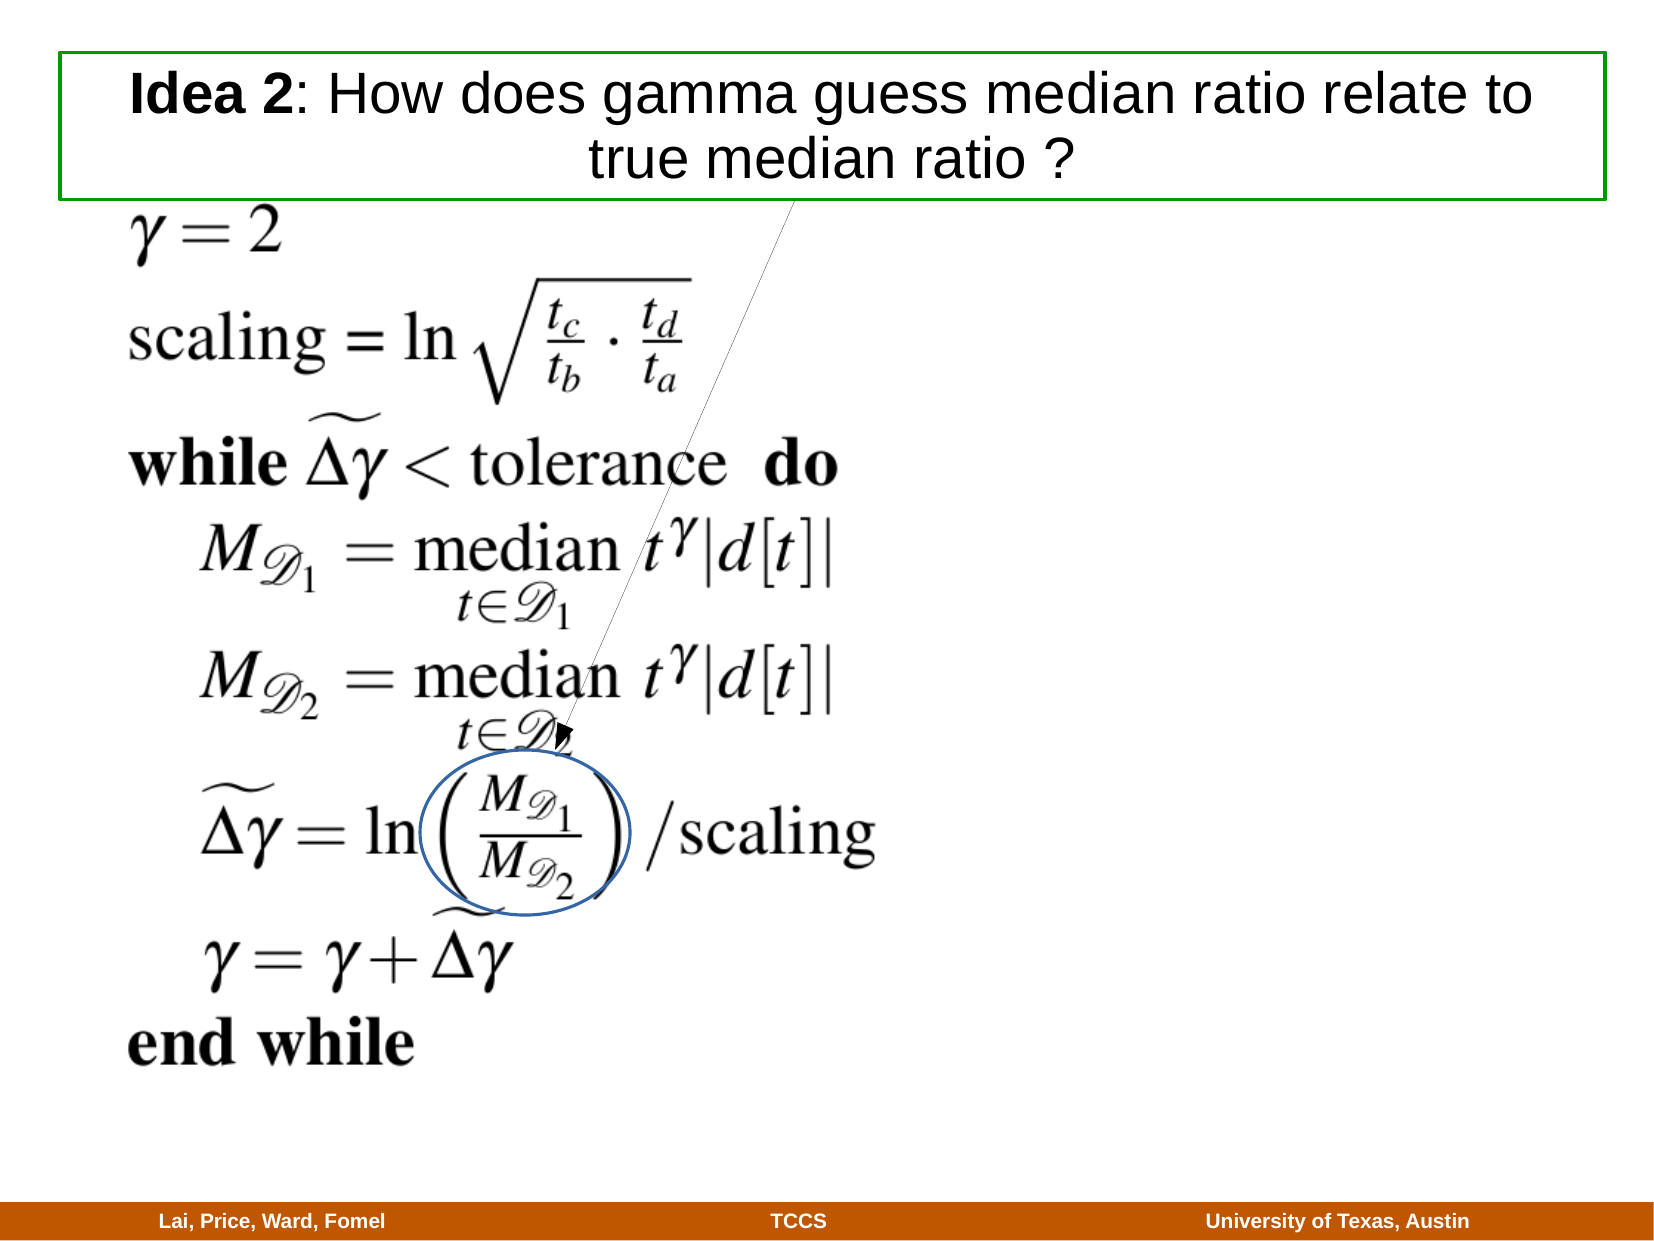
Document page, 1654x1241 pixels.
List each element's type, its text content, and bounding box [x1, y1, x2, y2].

picture [422, 752, 628, 913]
picture [93, 201, 913, 1087]
text_box Idea 2: How does gamma guess median ratio relate to true median ratio ? [60, 52, 1606, 200]
